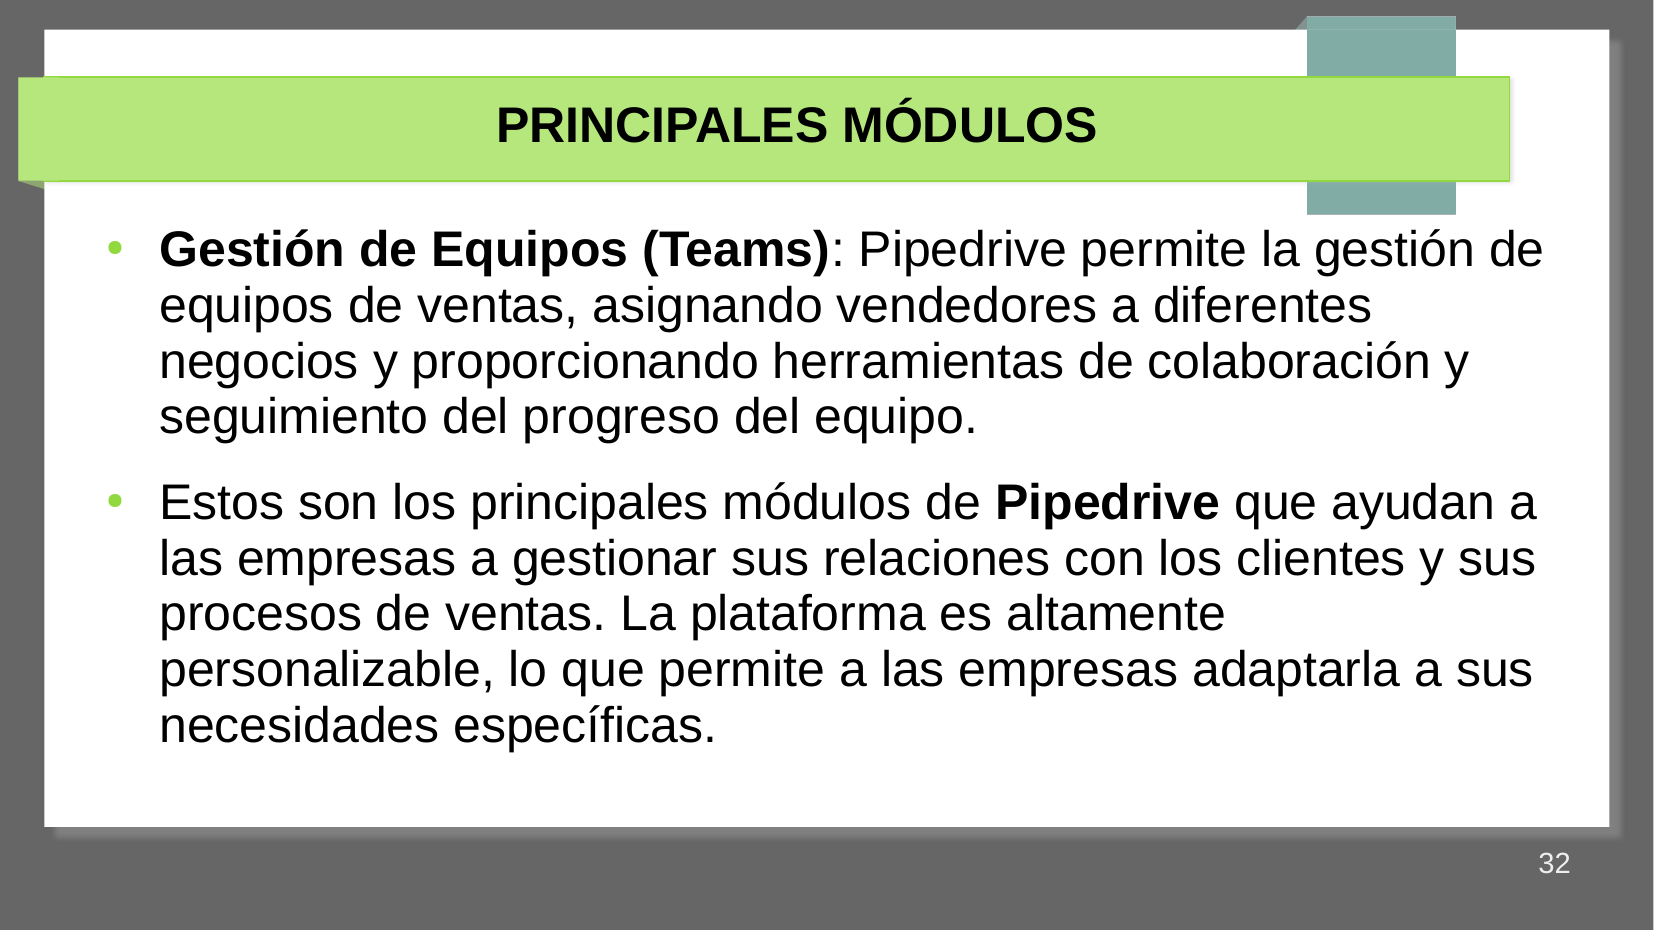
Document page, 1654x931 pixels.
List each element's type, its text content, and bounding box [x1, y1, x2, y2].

list Gestión de Equipos (Teams): Pipedrive permite la gestión de equipos de ventas, asignando vendedores a diferentes negocios y proporcionando herramientas de colaboración y seguimiento del progreso del equipo. Estos son los principales módulos de Pipedrive que ayudan a las empresas a gestionar sus relaciones con los clientes y sus procesos de ventas. La plataforma es altamente personalizable, lo que permite a las empresas adaptarla a sus necesidades específicas. [88, 221, 1565, 813]
title PRINCIPALES MÓDULOS [88, 73, 1506, 178]
